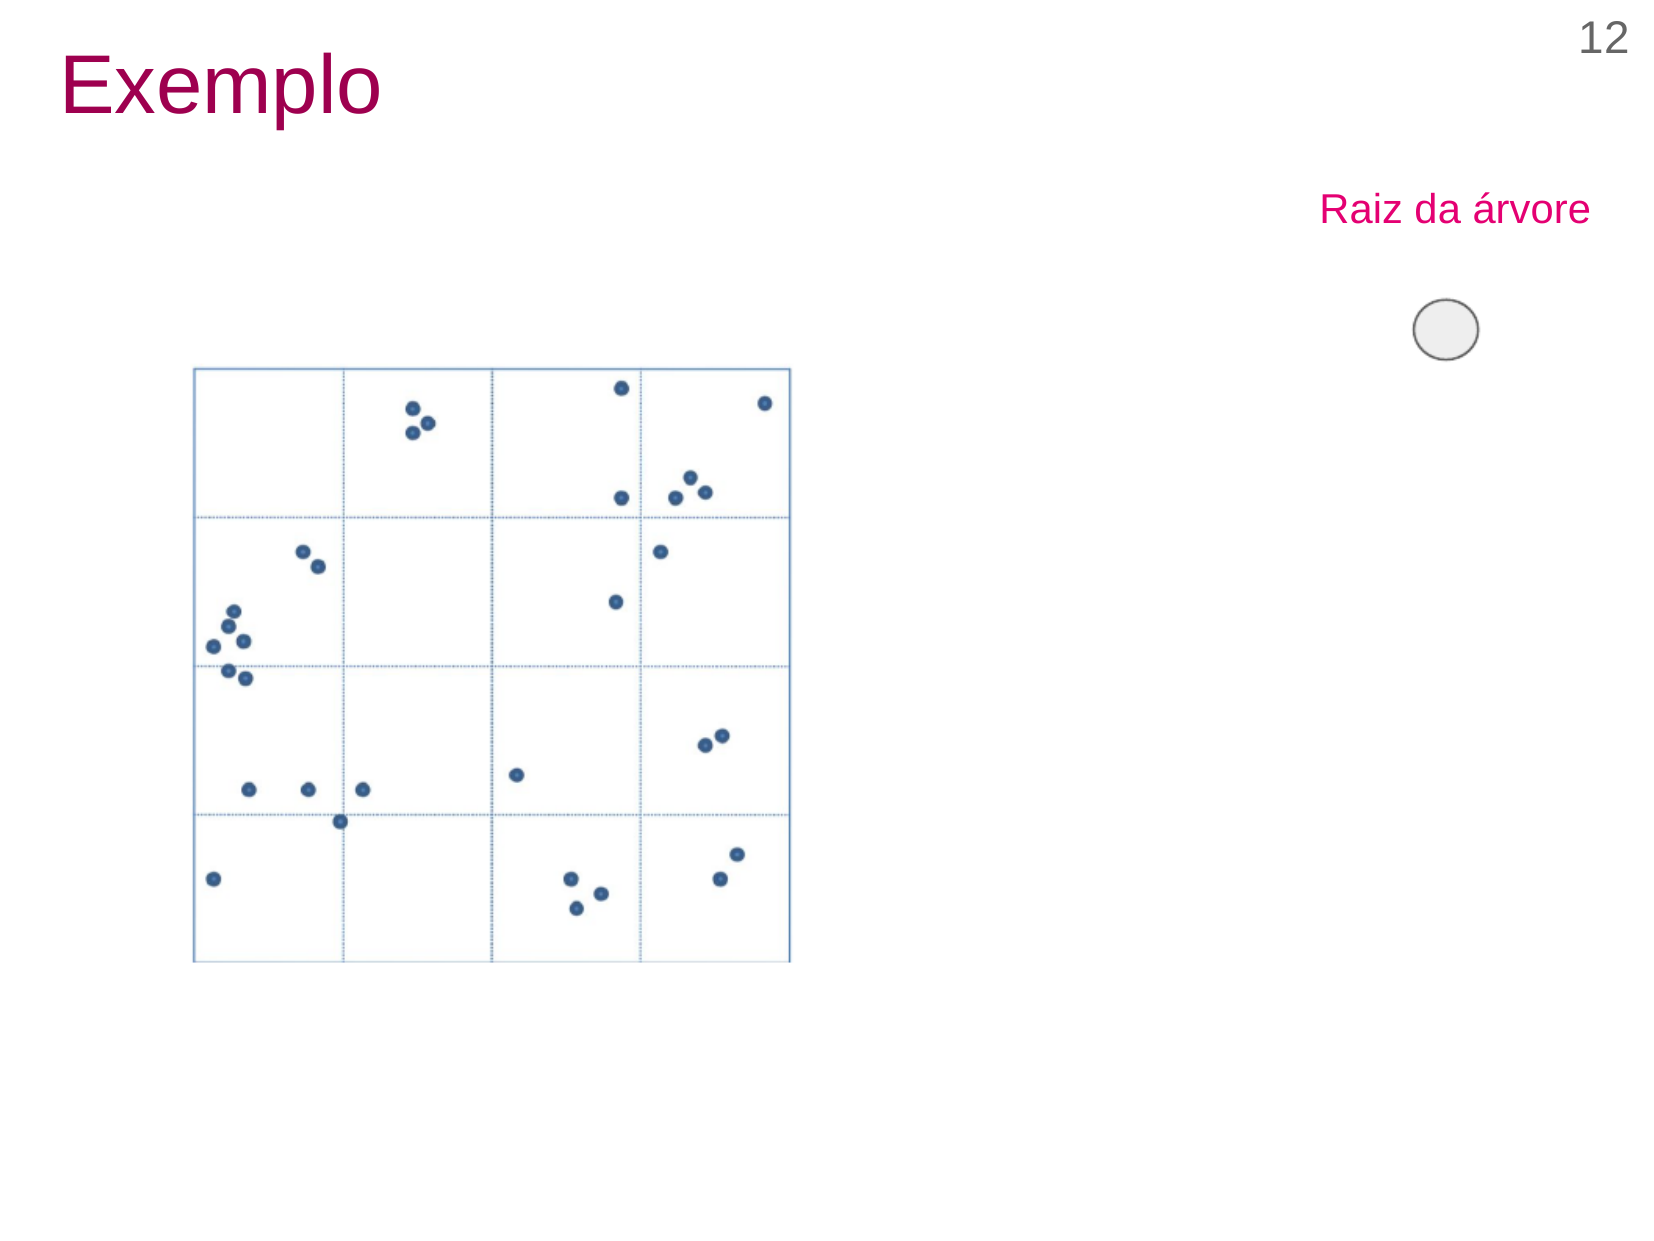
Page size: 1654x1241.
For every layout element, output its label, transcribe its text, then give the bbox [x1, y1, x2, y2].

picture [190, 295, 1482, 966]
text_box Raiz da árvore [1304, 171, 1607, 240]
title Exemplo [59, 29, 1595, 148]
